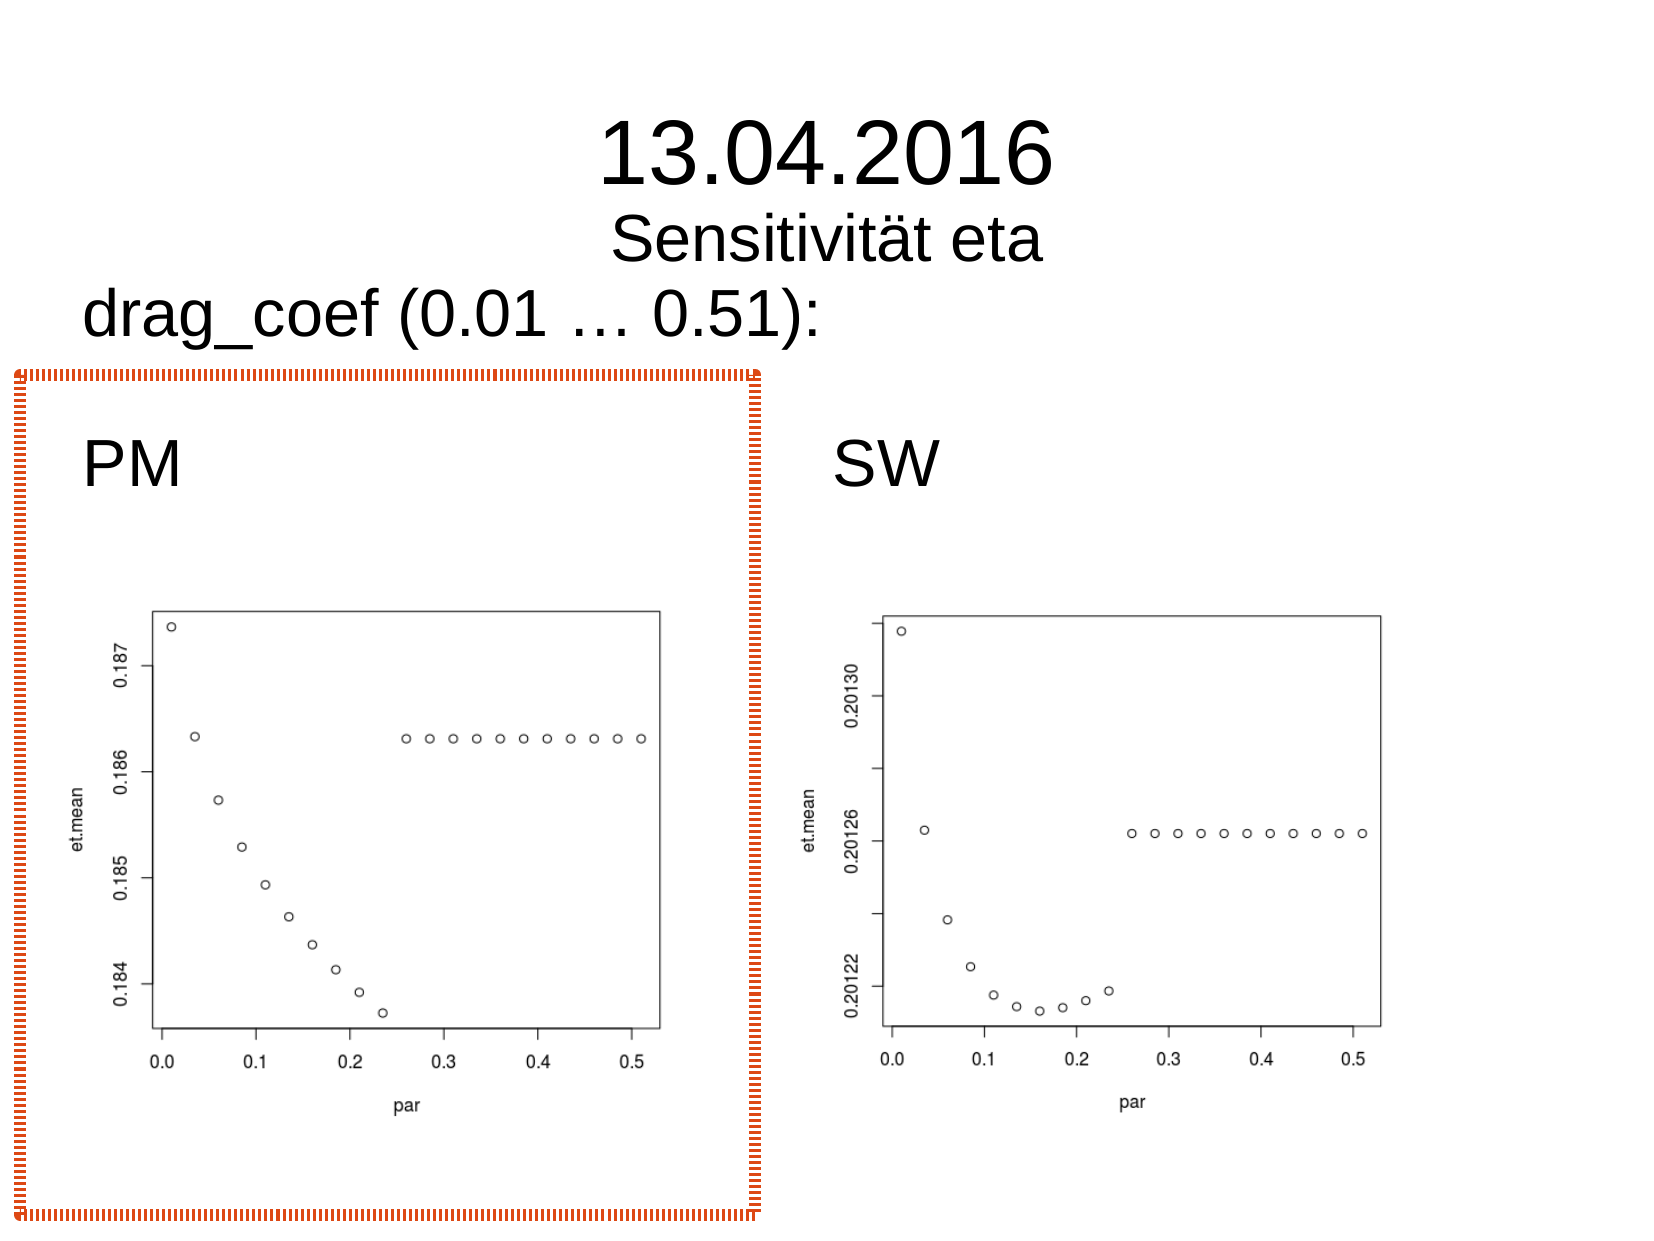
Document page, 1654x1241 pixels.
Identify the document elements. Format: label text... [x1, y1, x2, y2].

title 13.04.2016 [82, 49, 1571, 201]
picture [63, 522, 706, 1141]
subtitle Sensitivität eta drag_coef (0.01 … 0.51): PM SW [82, 201, 1571, 1099]
picture [795, 528, 1426, 1136]
